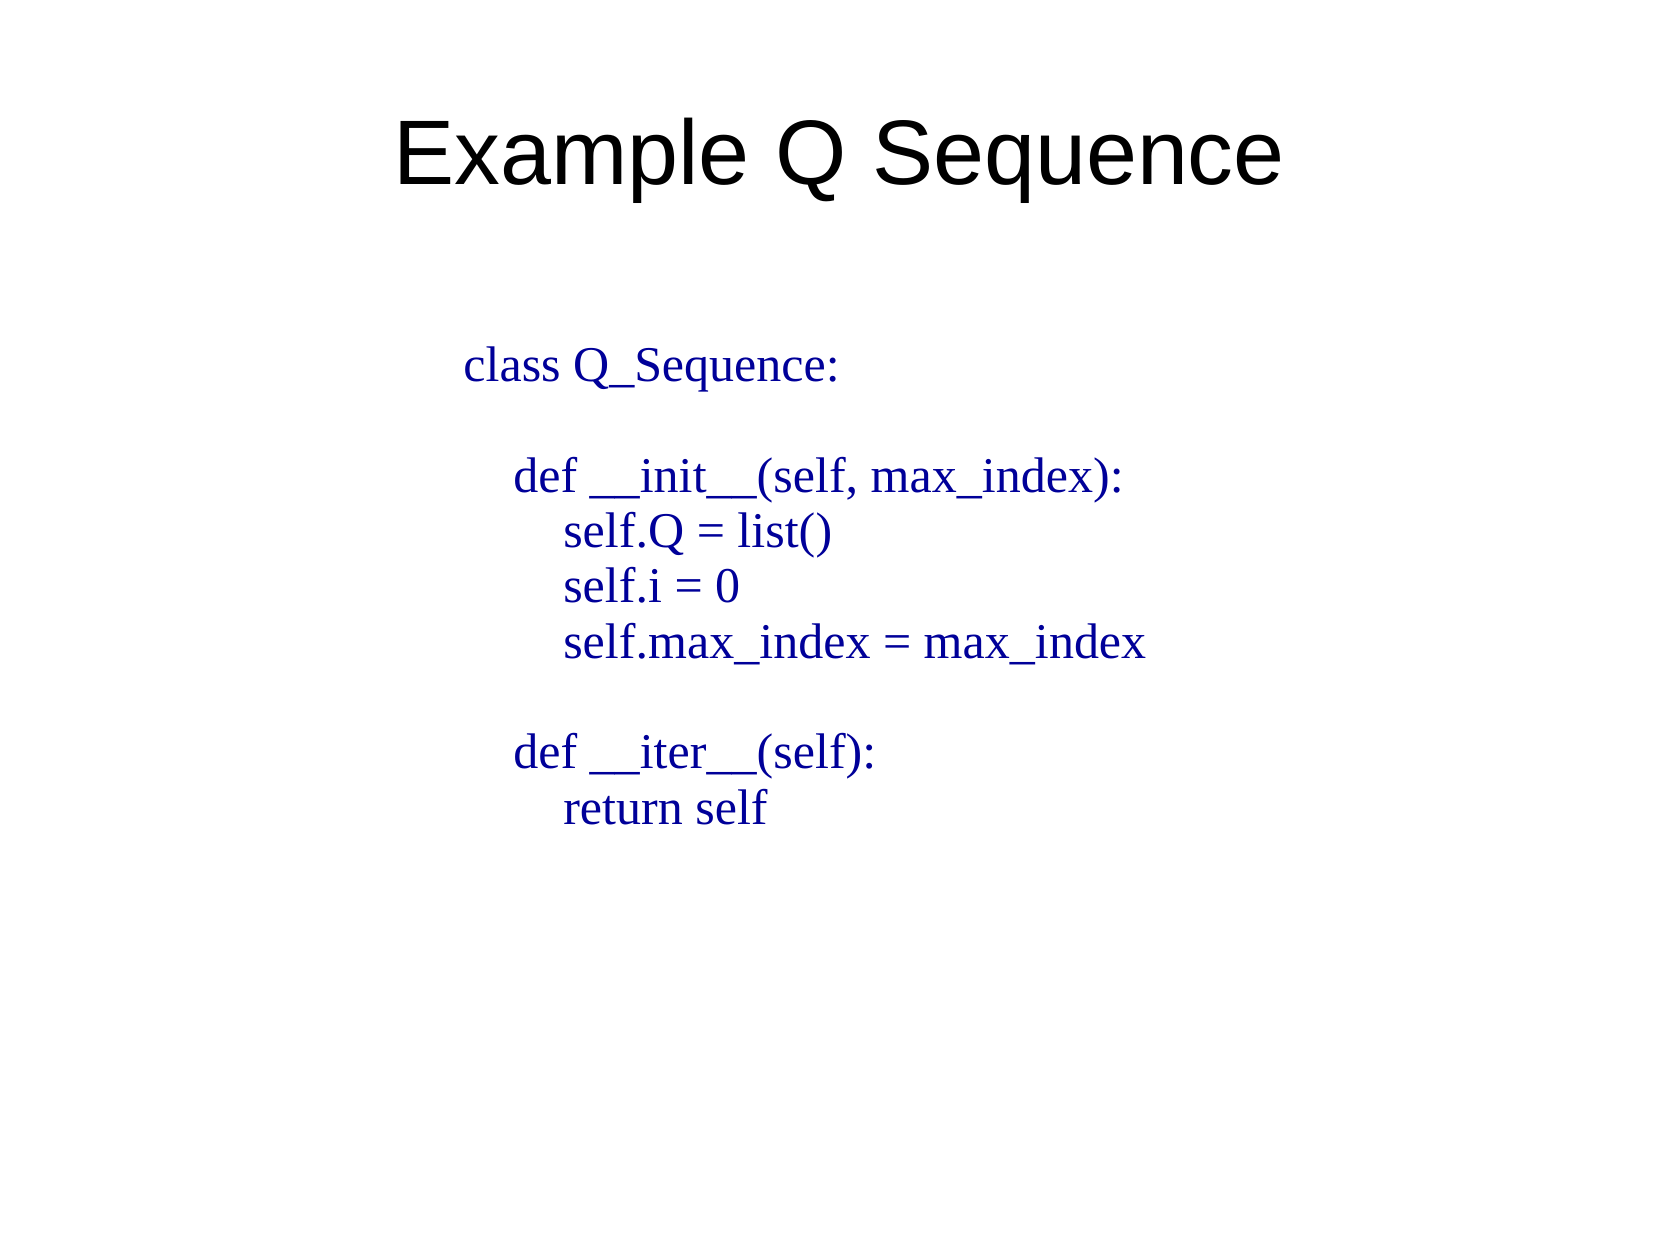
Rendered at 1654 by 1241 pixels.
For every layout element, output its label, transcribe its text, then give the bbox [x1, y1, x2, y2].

title Example Q Sequence [82, 49, 1571, 257]
text_box class Q_Sequence: def __init__(self, max_index): self.Q = list() self.i = 0 self.max_index = max_index def __iter__(self): return self [448, 330, 1161, 931]
